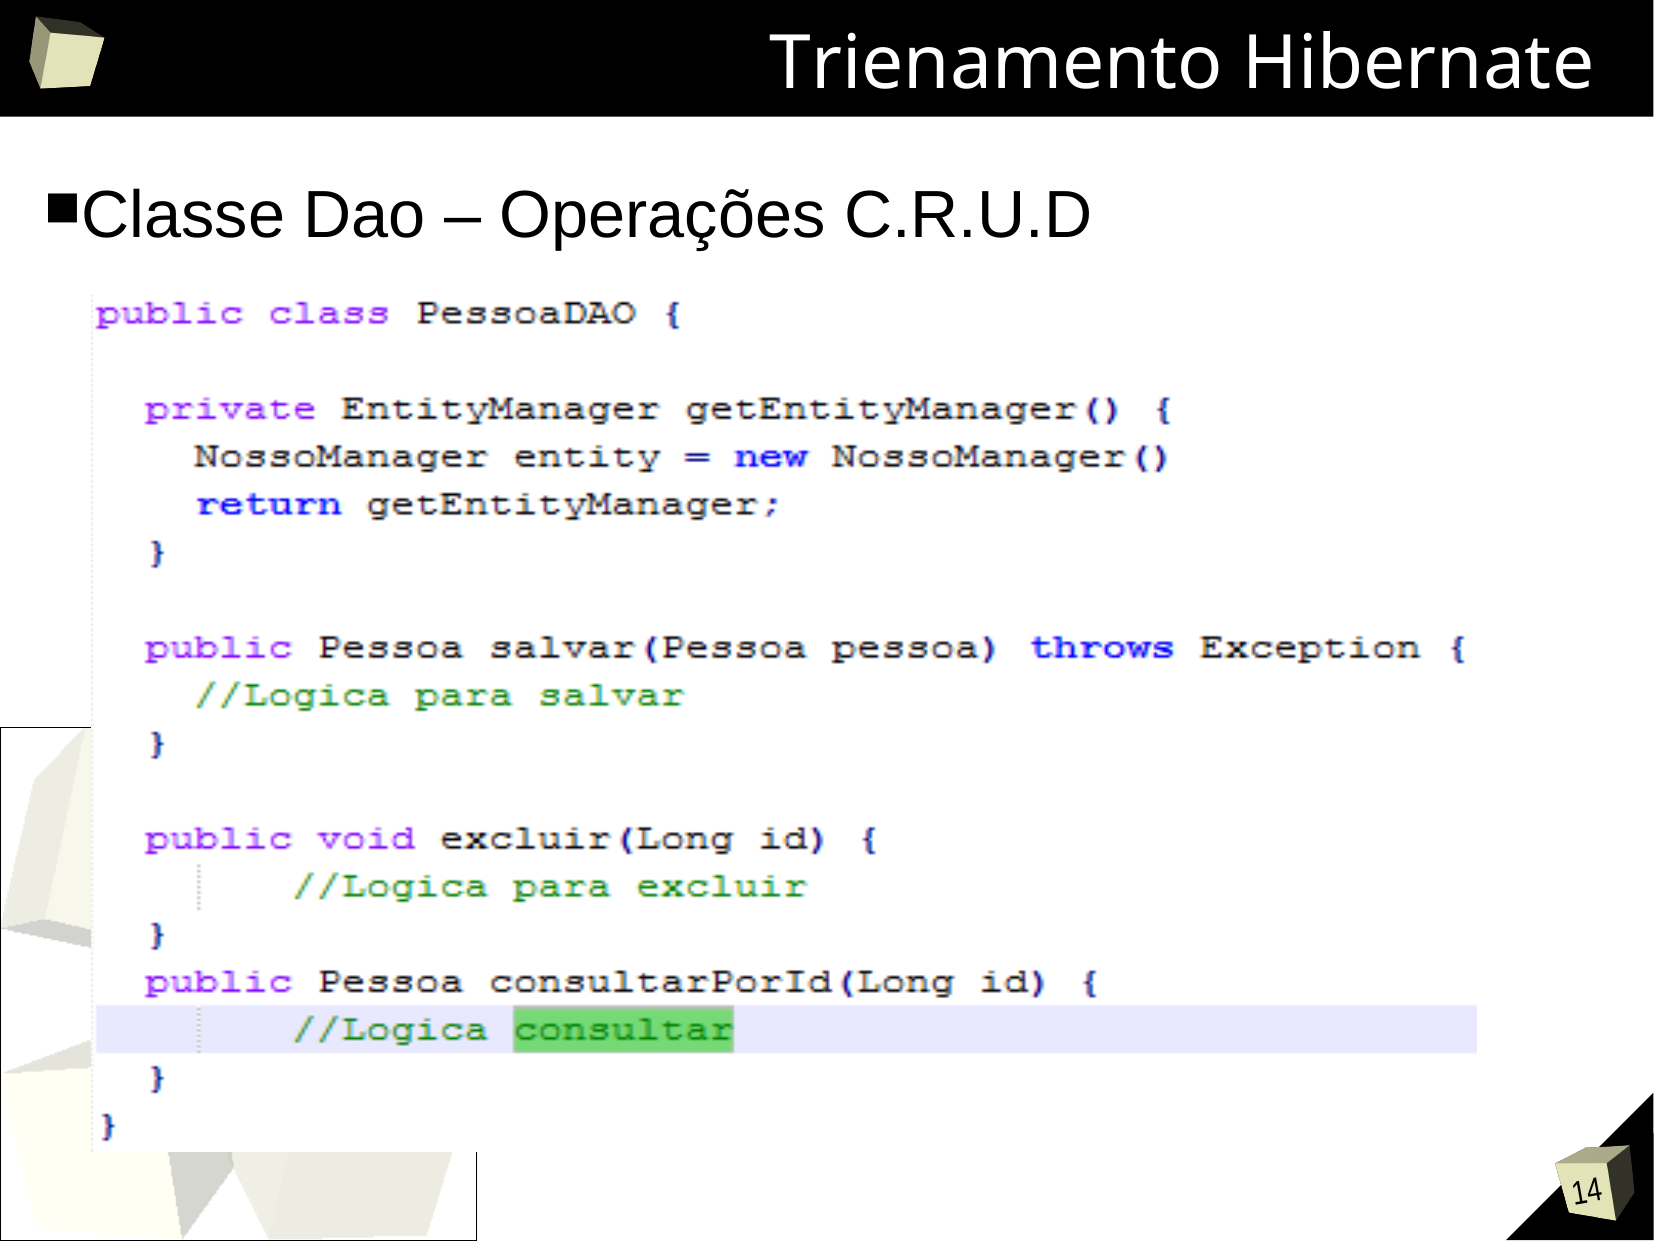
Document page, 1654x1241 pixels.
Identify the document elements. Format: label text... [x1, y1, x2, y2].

title Trienamento Hibernate [118, 0, 1595, 119]
list Classe Dao – Operações C.R.U.D [44, 177, 1611, 1214]
picture [91, 295, 1477, 1152]
picture [1, 728, 476, 1240]
